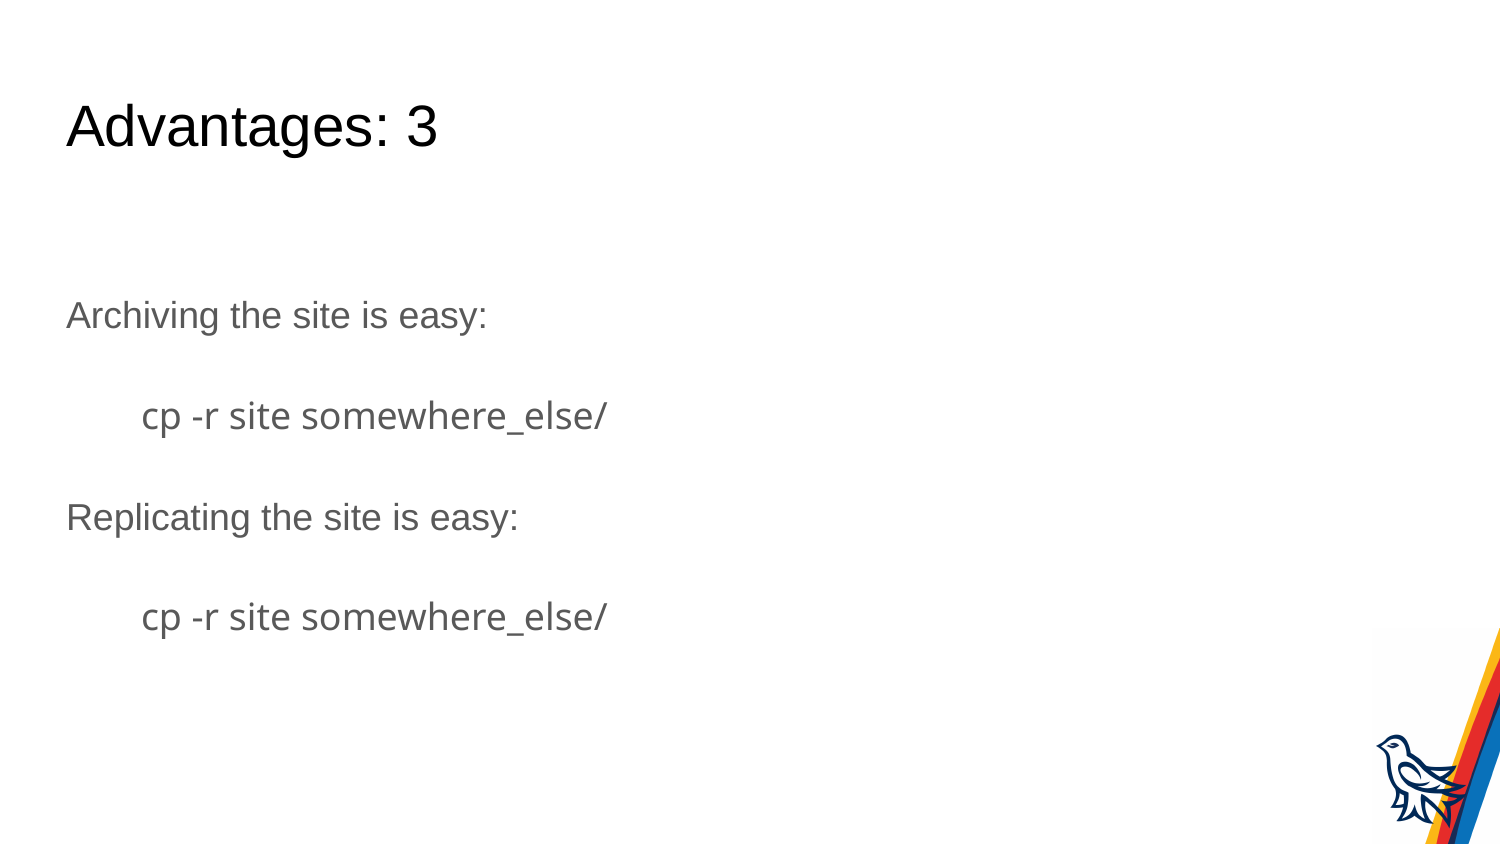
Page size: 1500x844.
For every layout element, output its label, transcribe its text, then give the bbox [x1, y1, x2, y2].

picture [1372, 628, 1500, 844]
list Archiving the site is easy: cp -r site somewhere_else/ Replicating the site is easy: cp -r site somewhere_else/ [51, 253, 1449, 747]
title Advantages: 3 [51, 72, 1449, 167]
